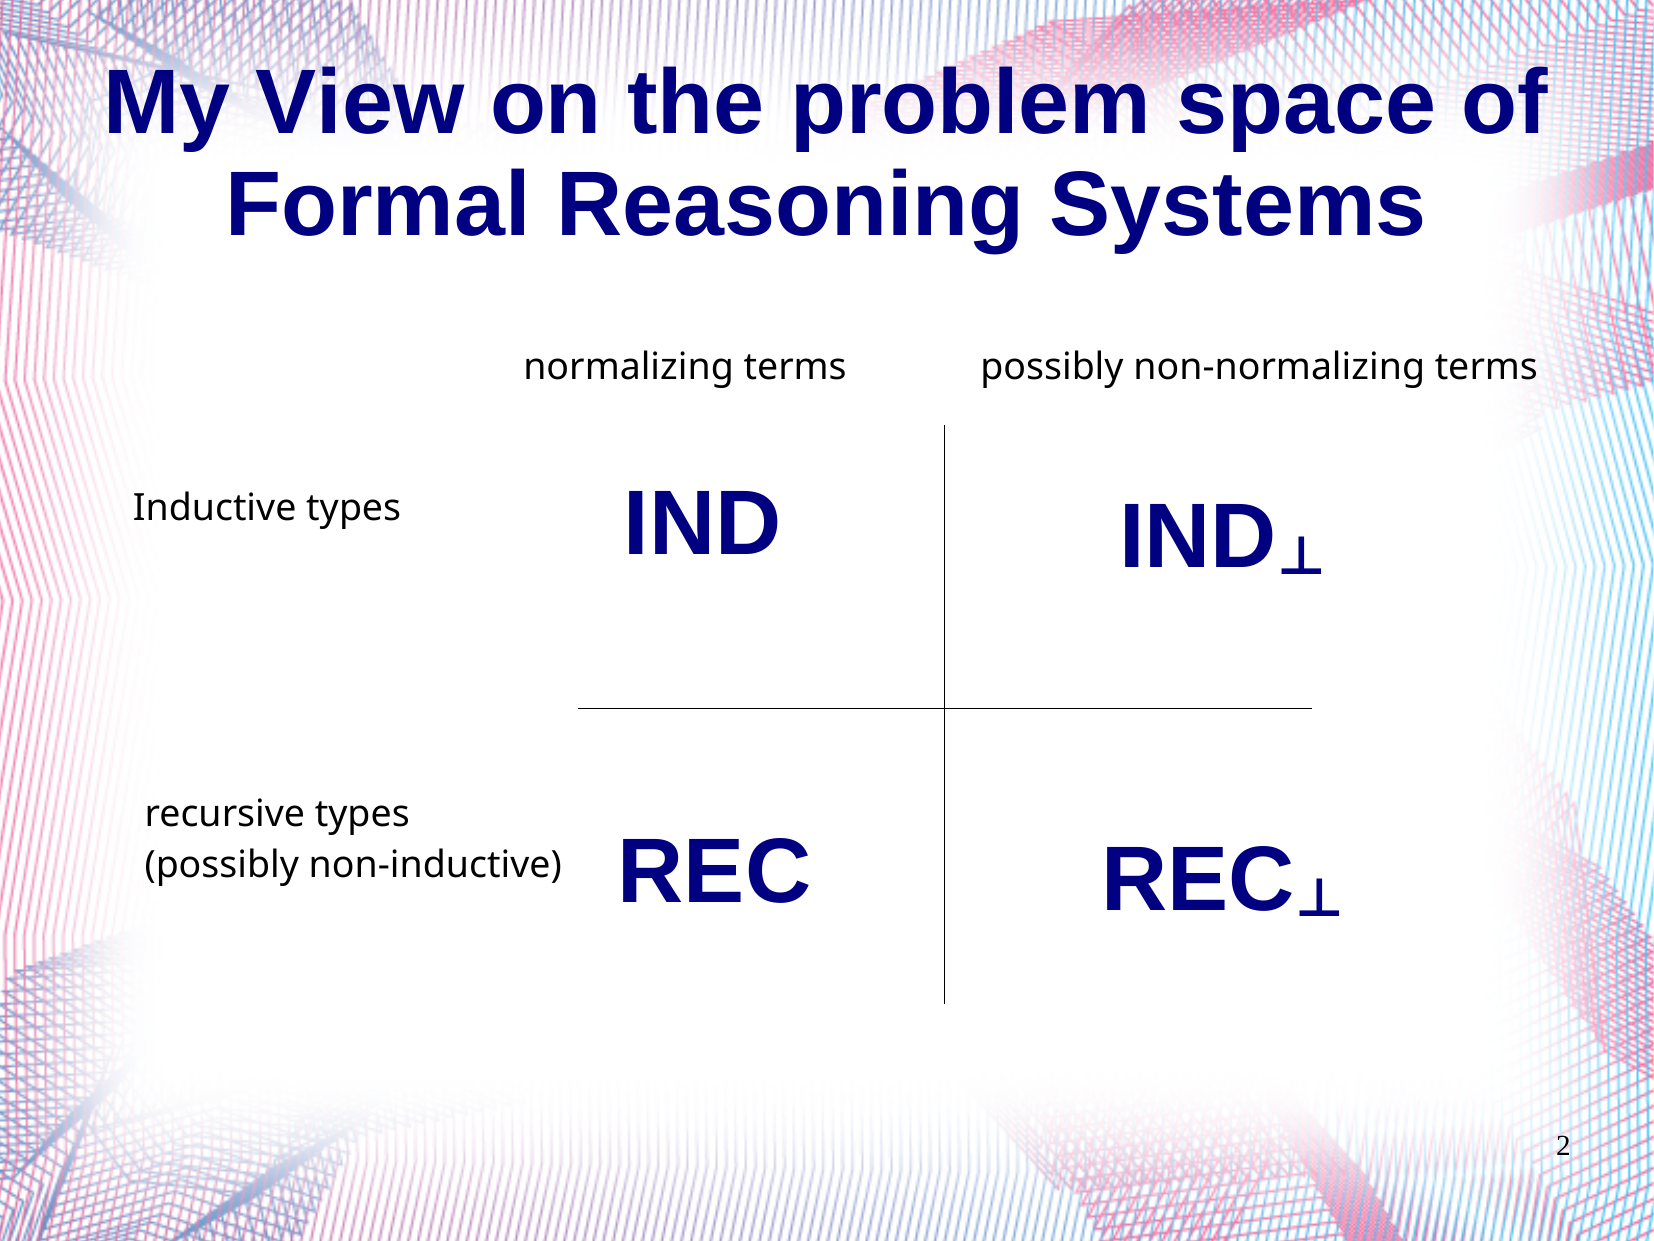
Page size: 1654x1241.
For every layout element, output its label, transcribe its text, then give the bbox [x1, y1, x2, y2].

text_box normalizing terms [508, 331, 851, 390]
text_box Inductive types [118, 473, 406, 532]
text_box possibly non-normalizing terms [965, 331, 1536, 390]
title REC⊥ [1074, 812, 1371, 945]
picture [0, 0, 1654, 1241]
title IND⊥ [1074, 469, 1371, 603]
title My View on the problem space of Formal Reasoning Systems [82, 49, 1571, 257]
title IND [590, 460, 815, 586]
title REC [602, 808, 827, 934]
text_box recursive types (possibly non-inductive) [129, 779, 572, 881]
